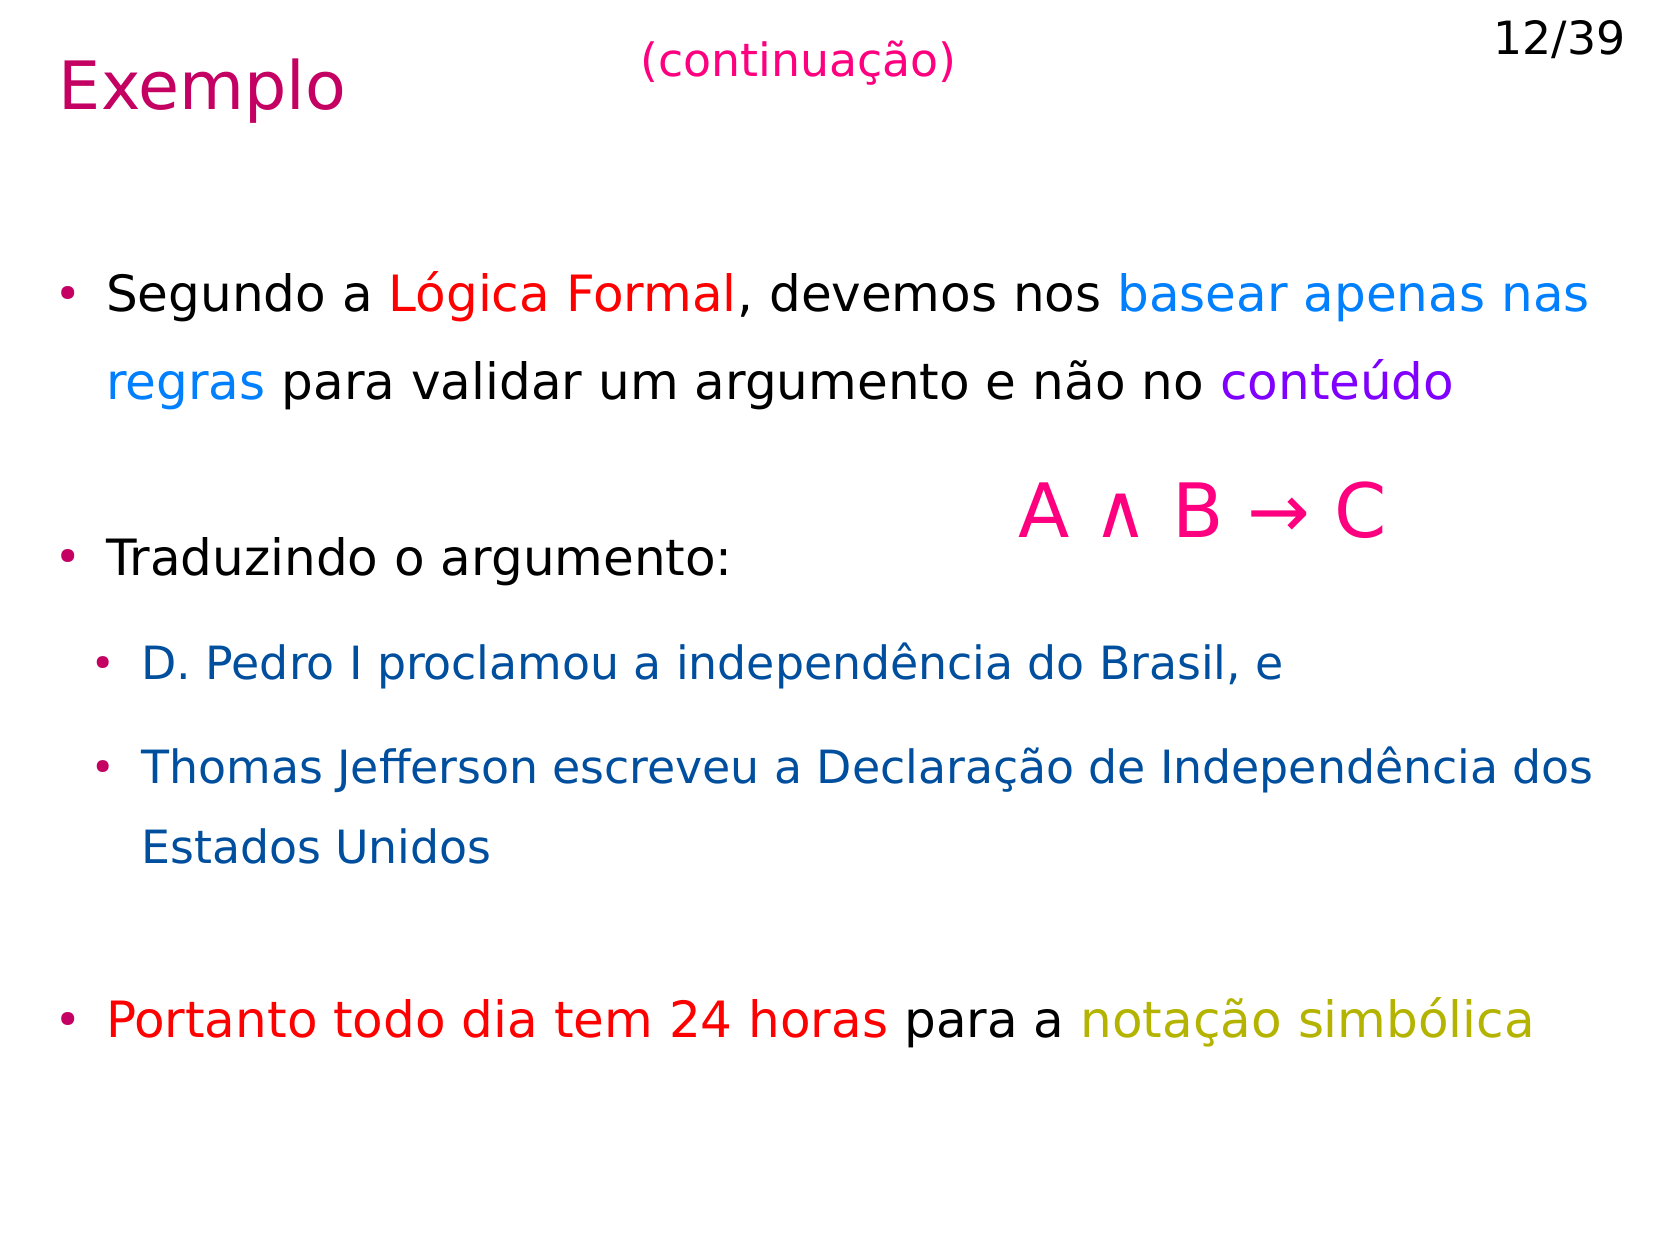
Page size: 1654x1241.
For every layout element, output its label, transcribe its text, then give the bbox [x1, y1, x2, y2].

list Segundo a Lógica Formal, devemos nos basear apenas nas regras para validar um argumento e não no conteúdo Traduzindo o argumento: D. Pedro I proclamou a independência do Brasil, e Thomas Jefferson escreveu a Declaração de Independência dos Estados Unidos Portanto todo dia tem 24 horas para a notação simbólica [59, 236, 1625, 1211]
title Exemplo [59, 29, 625, 148]
text_box (continuação) [625, 26, 993, 148]
title Exemplo [993, 29, 1625, 148]
text_box A ∧ B → C [1003, 460, 1453, 563]
